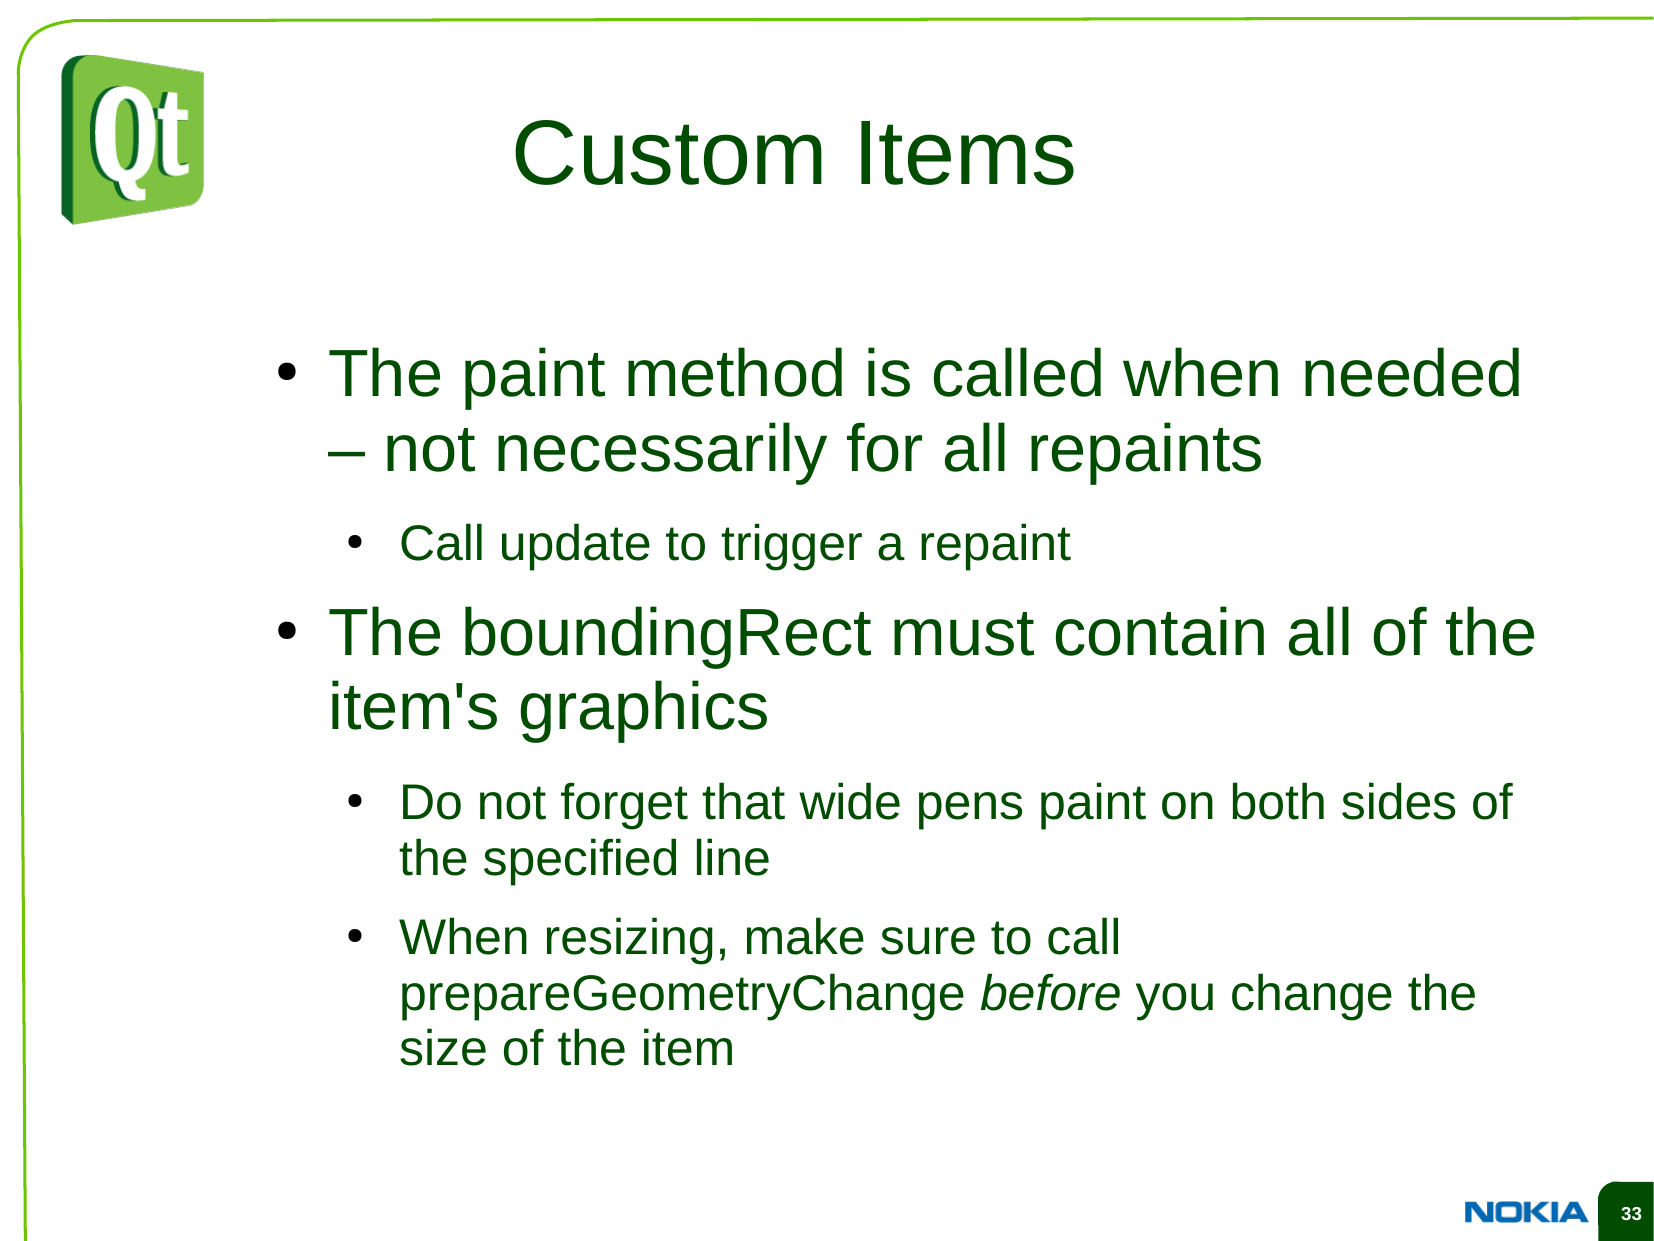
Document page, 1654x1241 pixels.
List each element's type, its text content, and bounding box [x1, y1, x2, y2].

picture [61, 55, 204, 225]
list The paint method is called when needed – not necessarily for all repaints Call update to trigger a repaint The boundingRect must contain all of the item's graphics Do not forget that wide pens paint on both sides of the specified line When resizing, make sure to call prepareGeometryChange before you change the size of the item [257, 336, 1577, 1085]
picture [1465, 1201, 1589, 1223]
title Custom Items [257, 49, 1333, 257]
